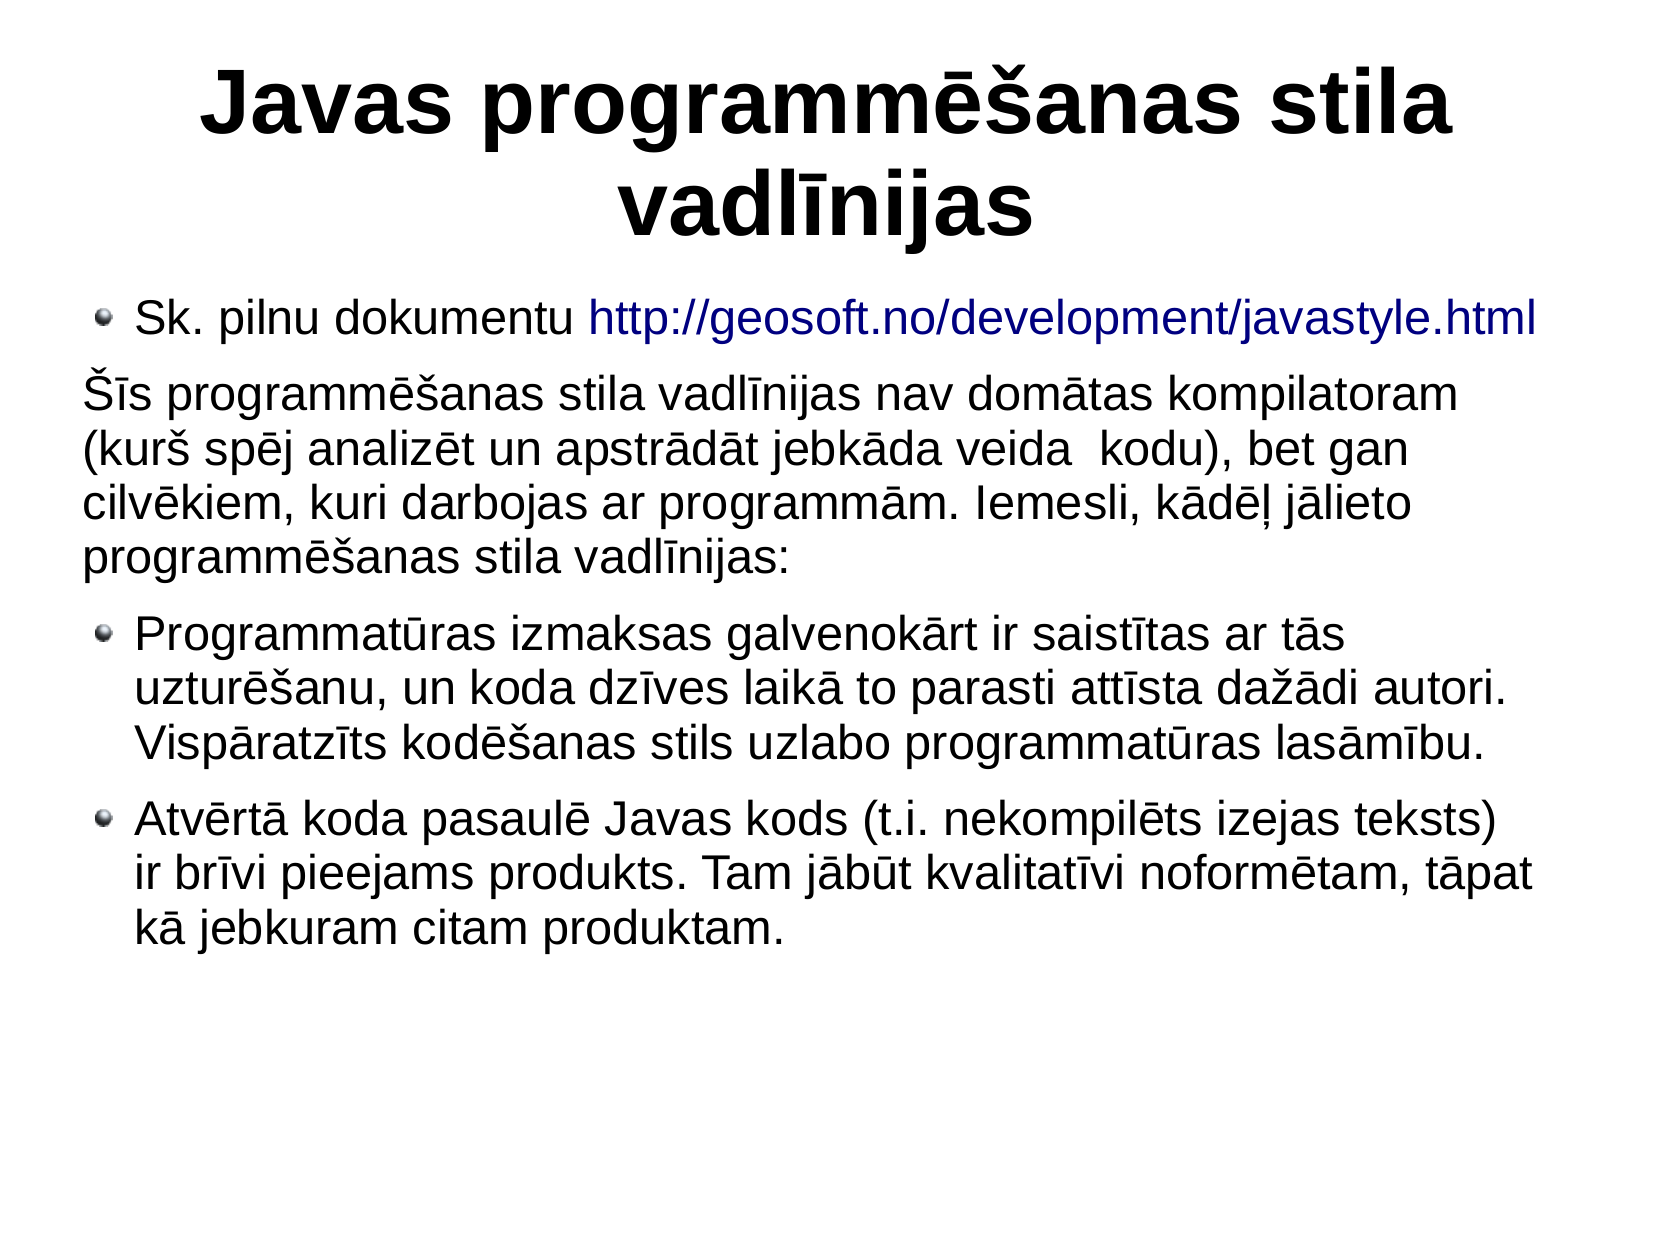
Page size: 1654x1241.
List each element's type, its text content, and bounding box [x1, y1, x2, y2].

list Sk. pilnu dokumentu http://geosoft.no/development/javastyle.html Šīs programmēšanas stila vadlīnijas nav domātas kompilatoram (kurš spēj analizēt un apstrādāt jebkāda veida kodu), bet gan cilvēkiem, kuri darbojas ar programmām. Iemesli, kādēļ jālieto programmēšanas stila vadlīnijas: Programmatūras izmaksas galvenokārt ir saistītas ar tās uzturēšanu, un koda dzīves laikā to parasti attīsta dažādi autori. Vispāratzīts kodēšanas stils uzlabo programmatūras lasāmību. Atvērtā koda pasaulē Javas kods (t.i. nekompilēts izejas teksts) ir brīvi pieejams produkts. Tam jābūt kvalitatīvi noformētam, tāpat kā jebkuram citam produktam. [82, 290, 1538, 1010]
title Javas programmēšanas stila vadlīnijas [82, 49, 1571, 257]
